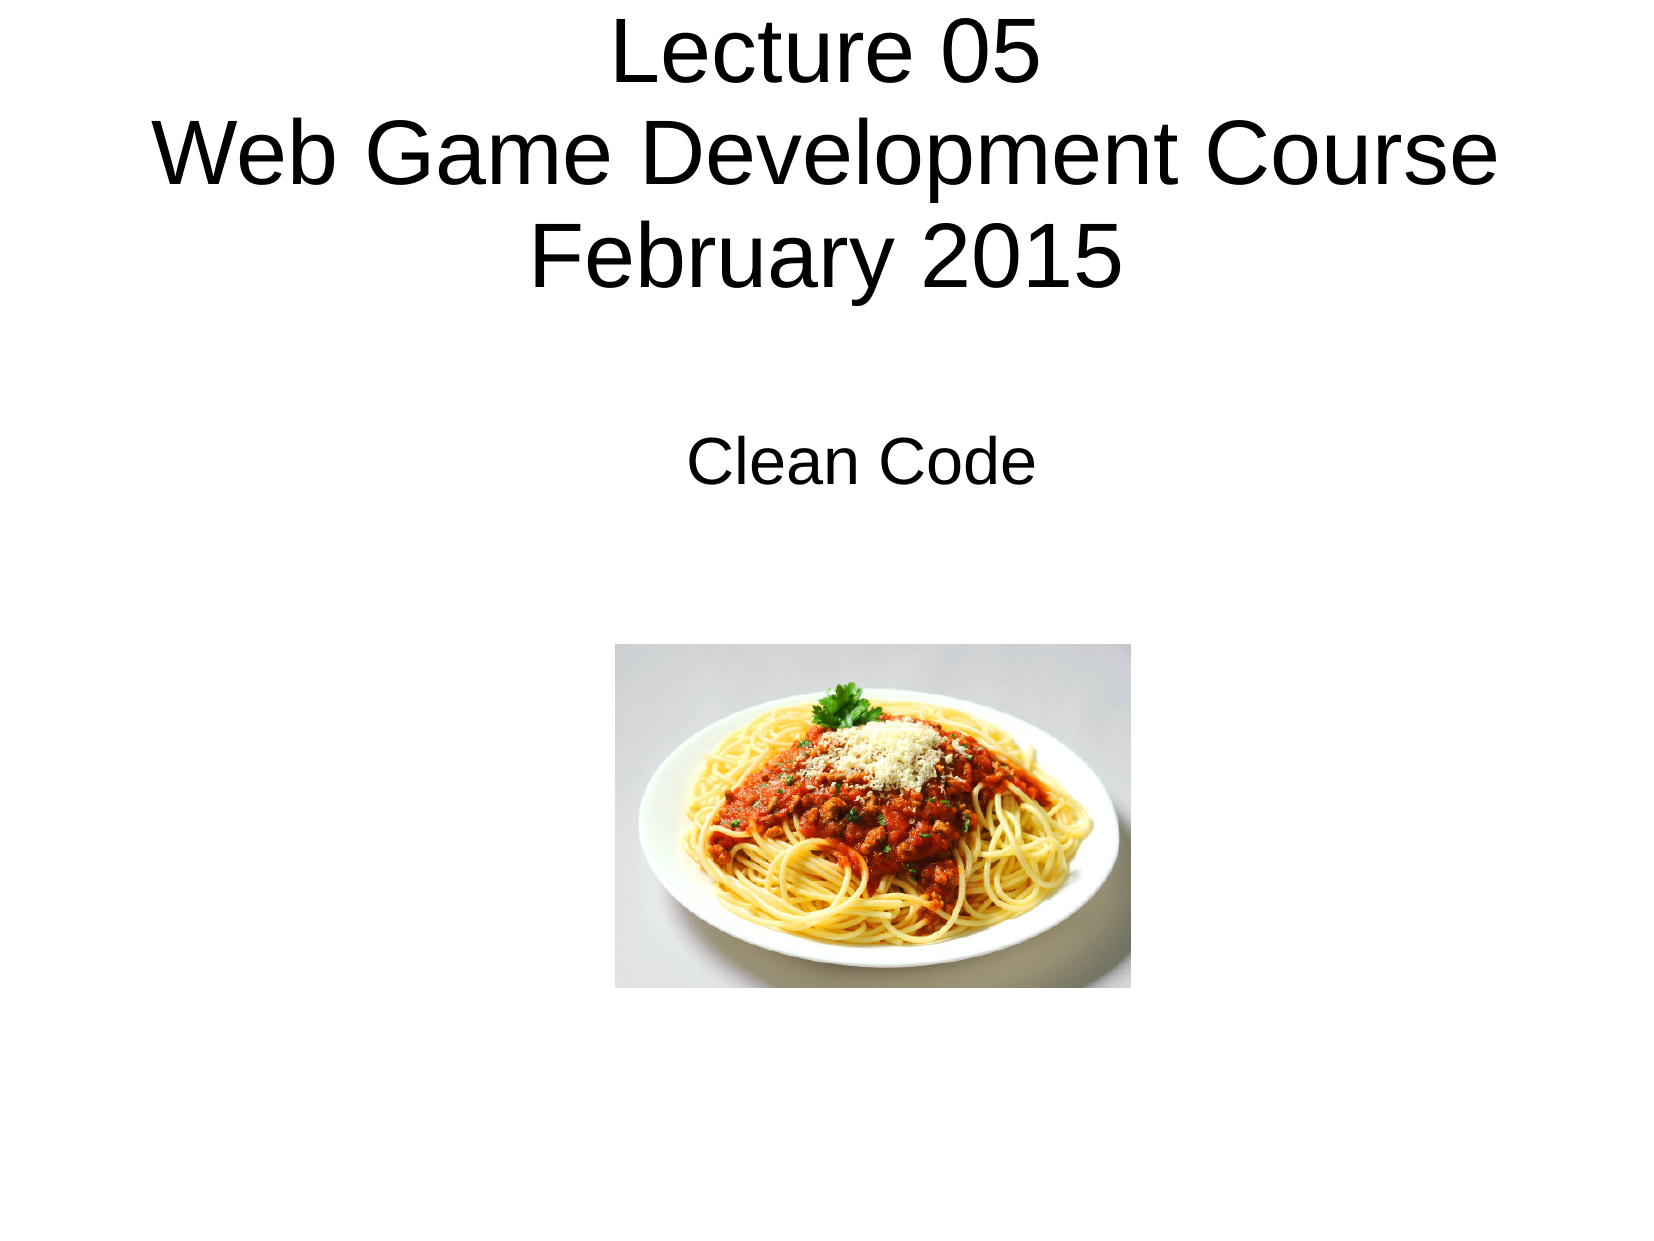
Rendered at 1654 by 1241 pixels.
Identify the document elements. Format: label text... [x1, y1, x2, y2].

title Lecture 05 Web Game Development Course February 2015 [82, 0, 1571, 290]
list Clean Code [82, 290, 1571, 634]
picture [615, 644, 1131, 989]
